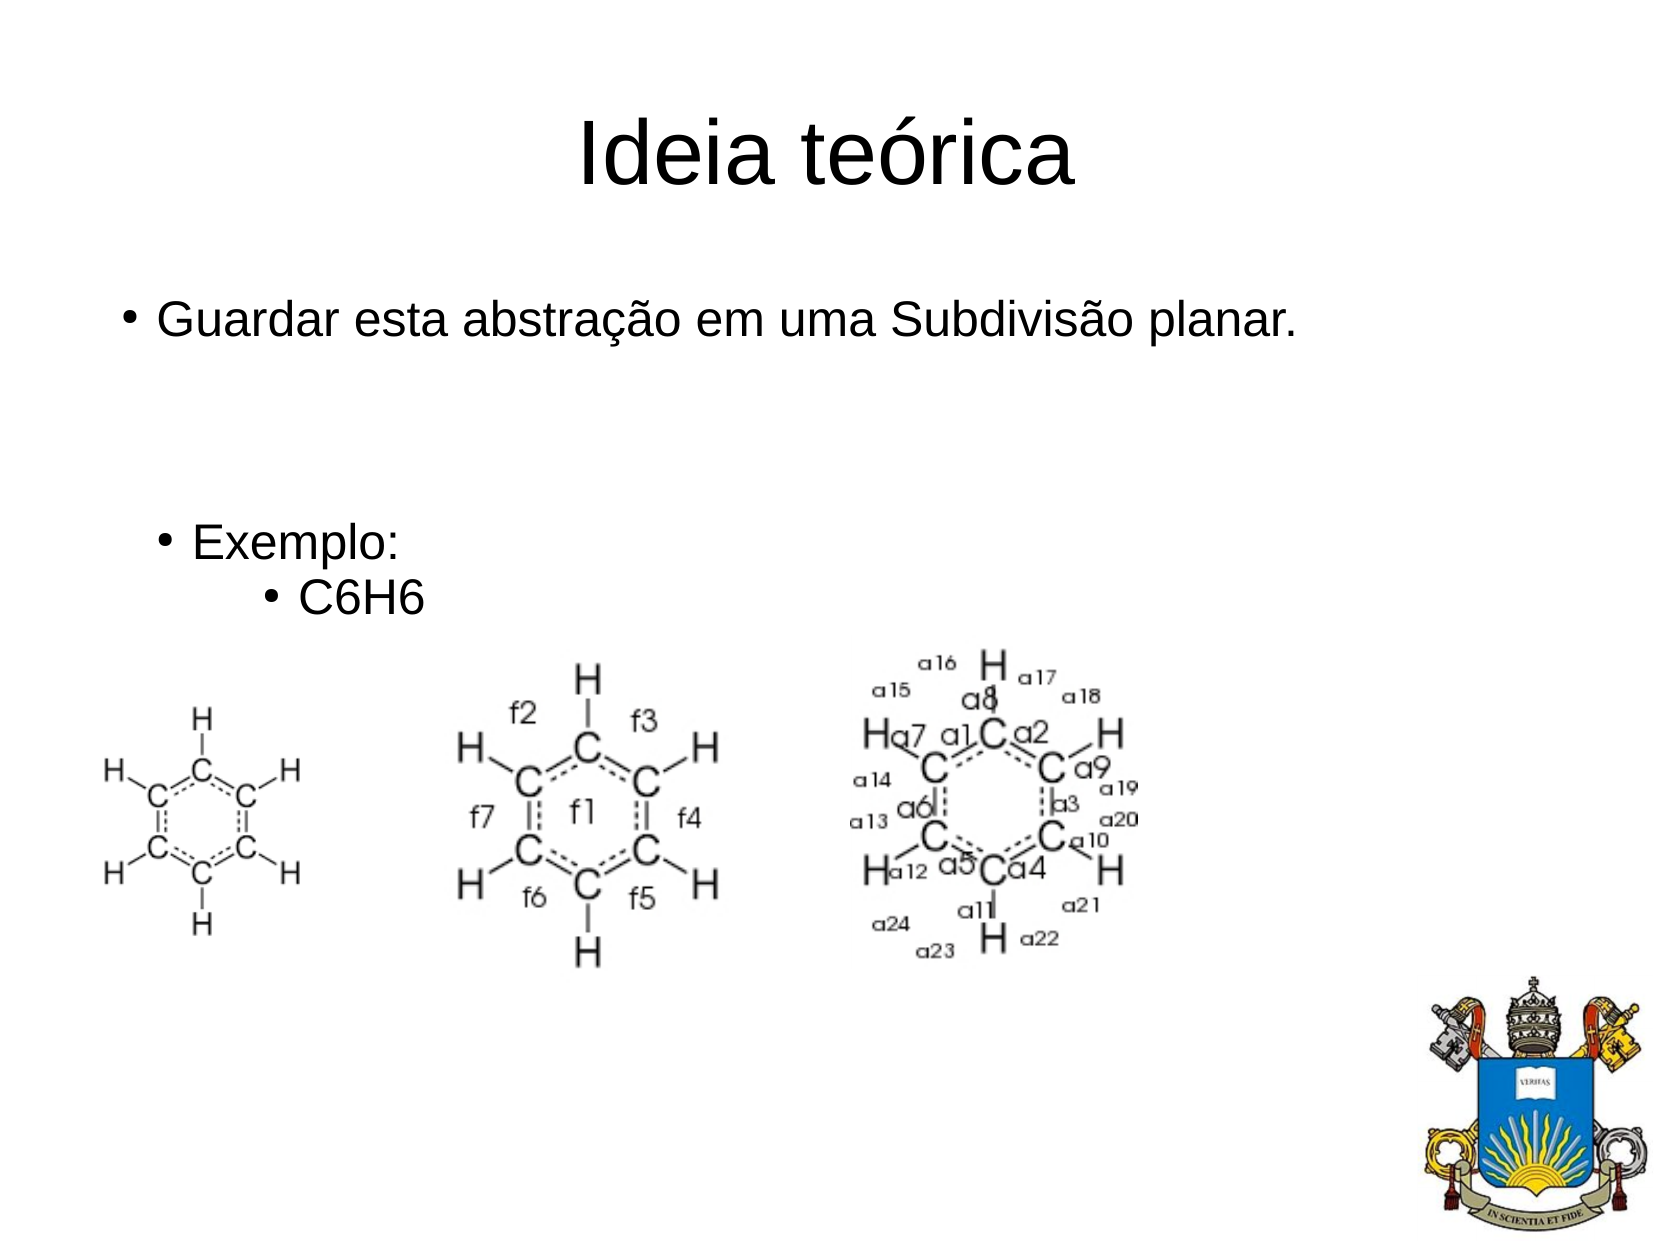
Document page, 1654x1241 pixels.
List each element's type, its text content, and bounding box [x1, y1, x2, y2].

picture [850, 635, 1138, 969]
picture [444, 649, 733, 983]
picture [1417, 975, 1654, 1241]
text_box Guardar esta abstração em uma Subdivisão planar. Exemplo: C6H6 [106, 283, 1314, 689]
picture [94, 696, 311, 947]
title Ideia teórica [82, 49, 1571, 257]
